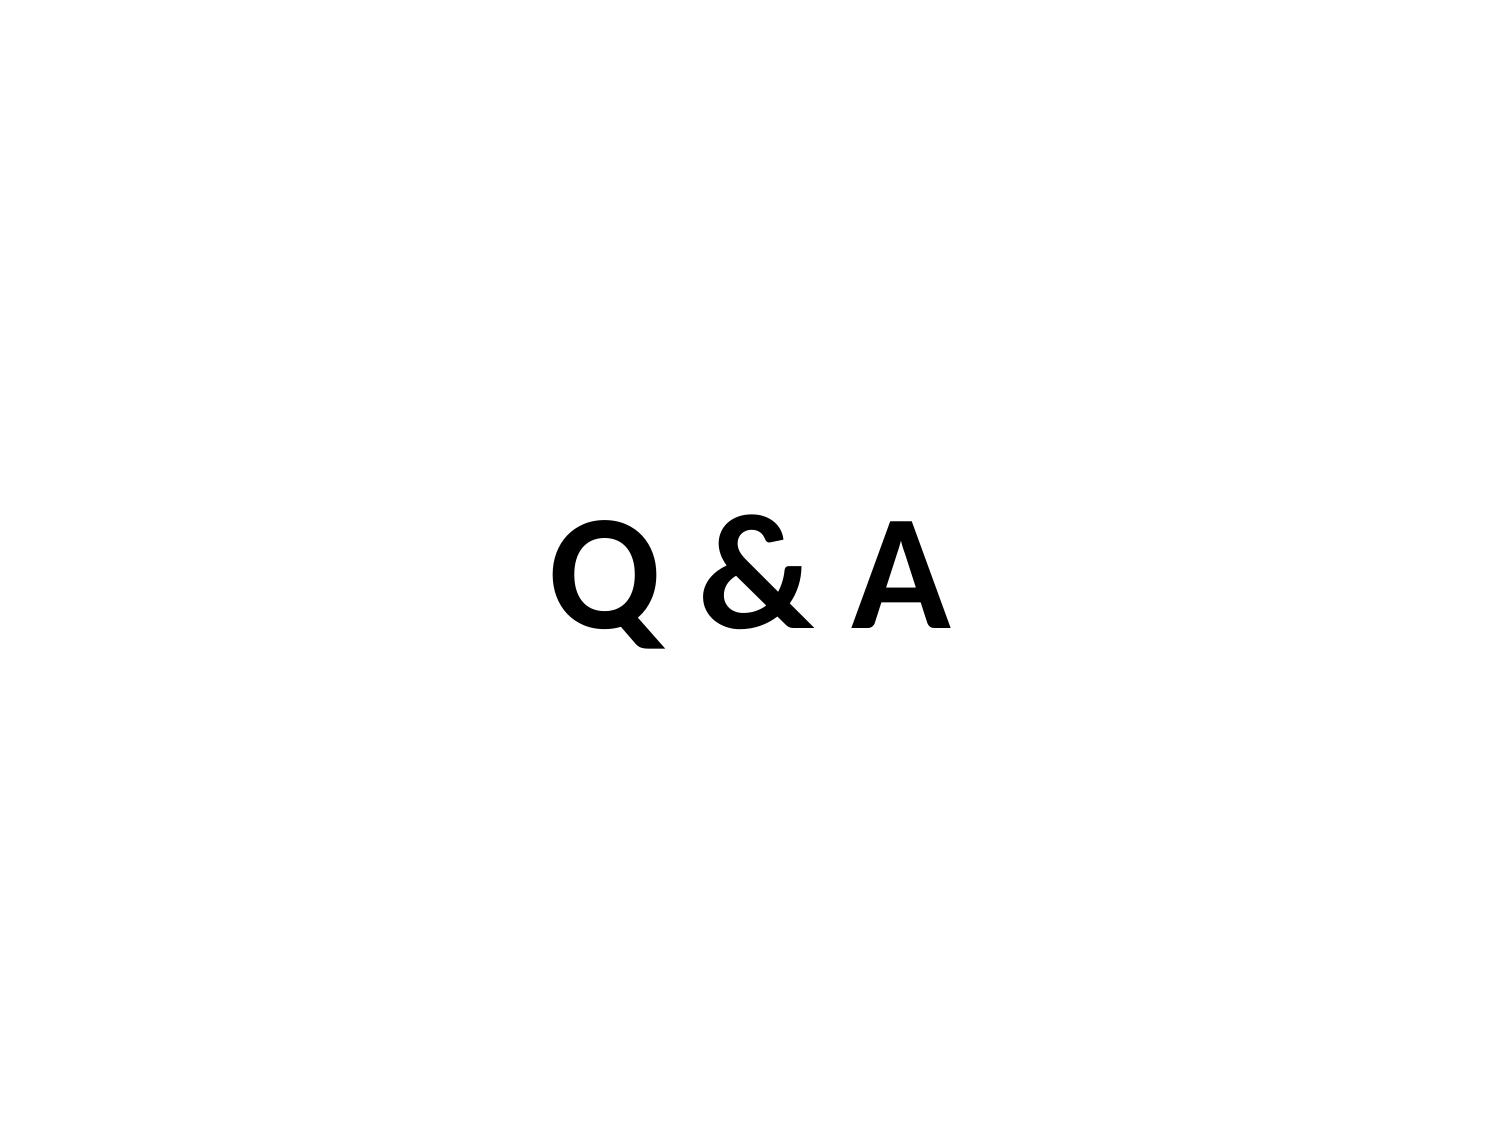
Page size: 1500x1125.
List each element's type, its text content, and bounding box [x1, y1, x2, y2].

title Q & A [103, 453, 1397, 672]
